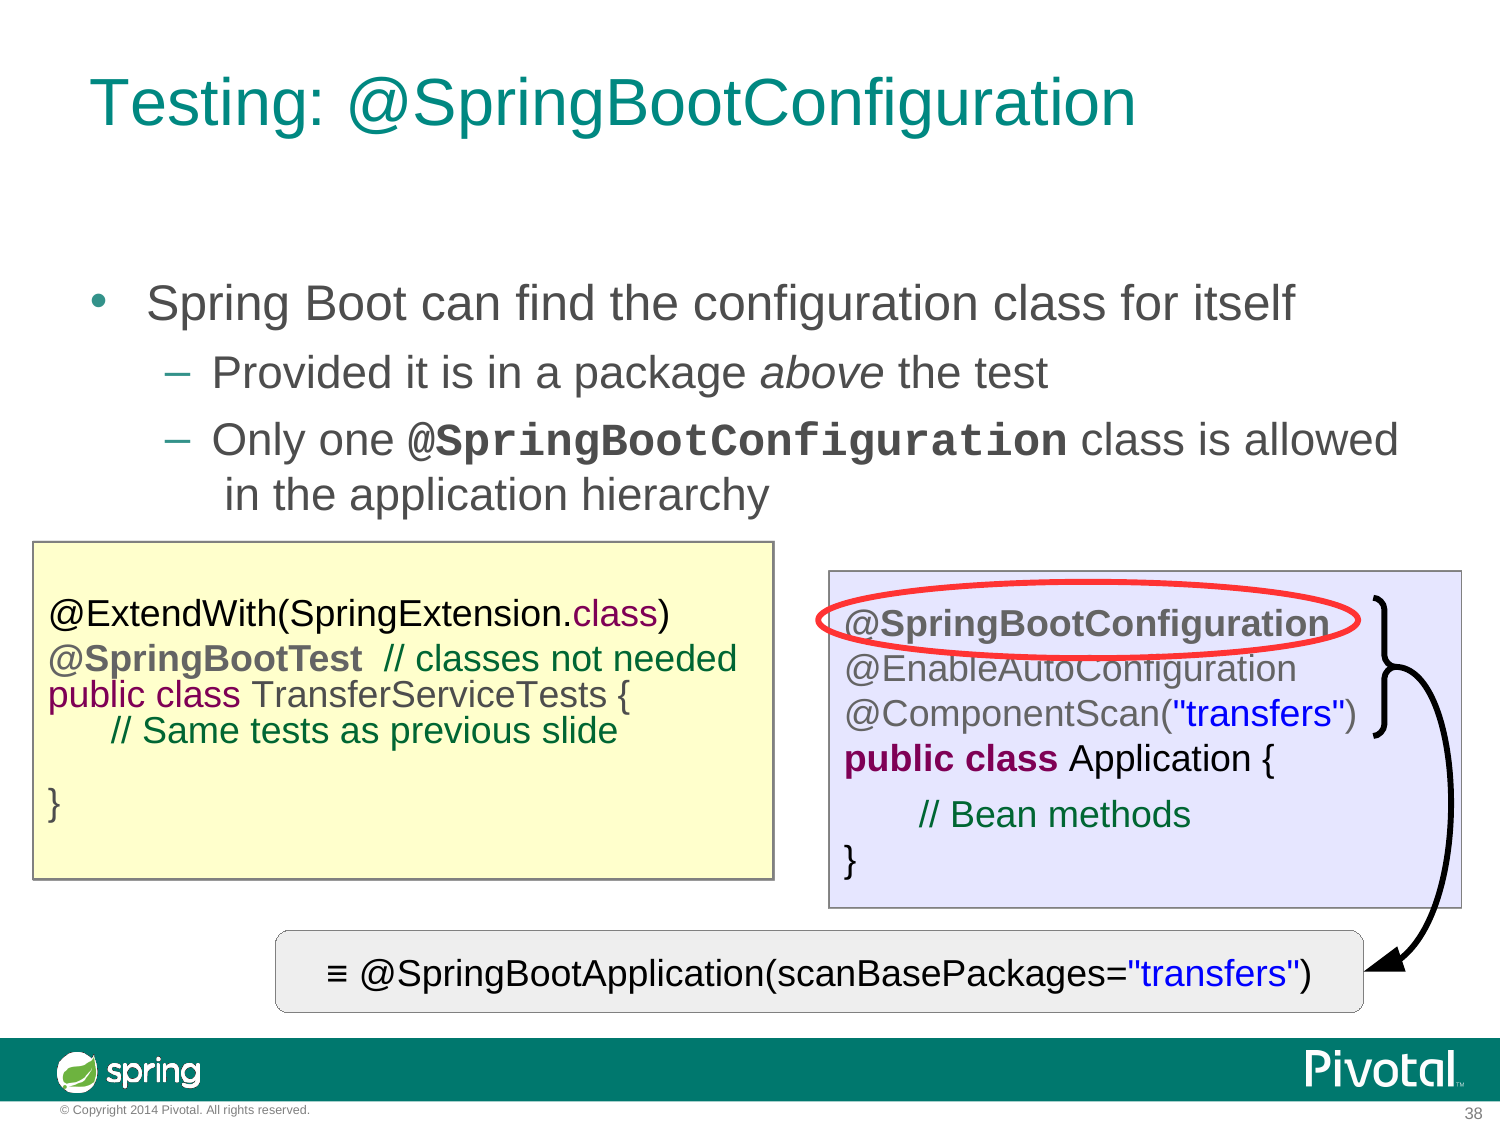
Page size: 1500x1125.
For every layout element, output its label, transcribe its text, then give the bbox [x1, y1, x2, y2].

list @ExtendWith(SpringExtension.class) @SpringBootTest // classes not needed public class TransferServiceTests { // Same tests as previous slide } [33, 541, 774, 880]
text_box @SpringBootConfiguration @EnableAutoConfiguration @ComponentScan("transfers") public class Application { // Bean methods } [829, 585, 1354, 655]
text_box ≡ @SpringBootApplication(scanBasePackages="transfers") [275, 930, 1364, 1013]
list Spring Boot can find the configuration class for itself Provided it is in a package above the test Only one @SpringBootConfiguration class is allowed in the application hierarchy [75, 262, 1426, 931]
picture [1306, 1050, 1464, 1087]
title Testing: @SpringBootConfiguration [75, 45, 1426, 233]
text_box @SpringBootConfiguration @EnableAutoConfiguration @ComponentScan("transfers") public class Application { // Bean methods } [829, 571, 1462, 908]
picture [32, 1041, 210, 1103]
